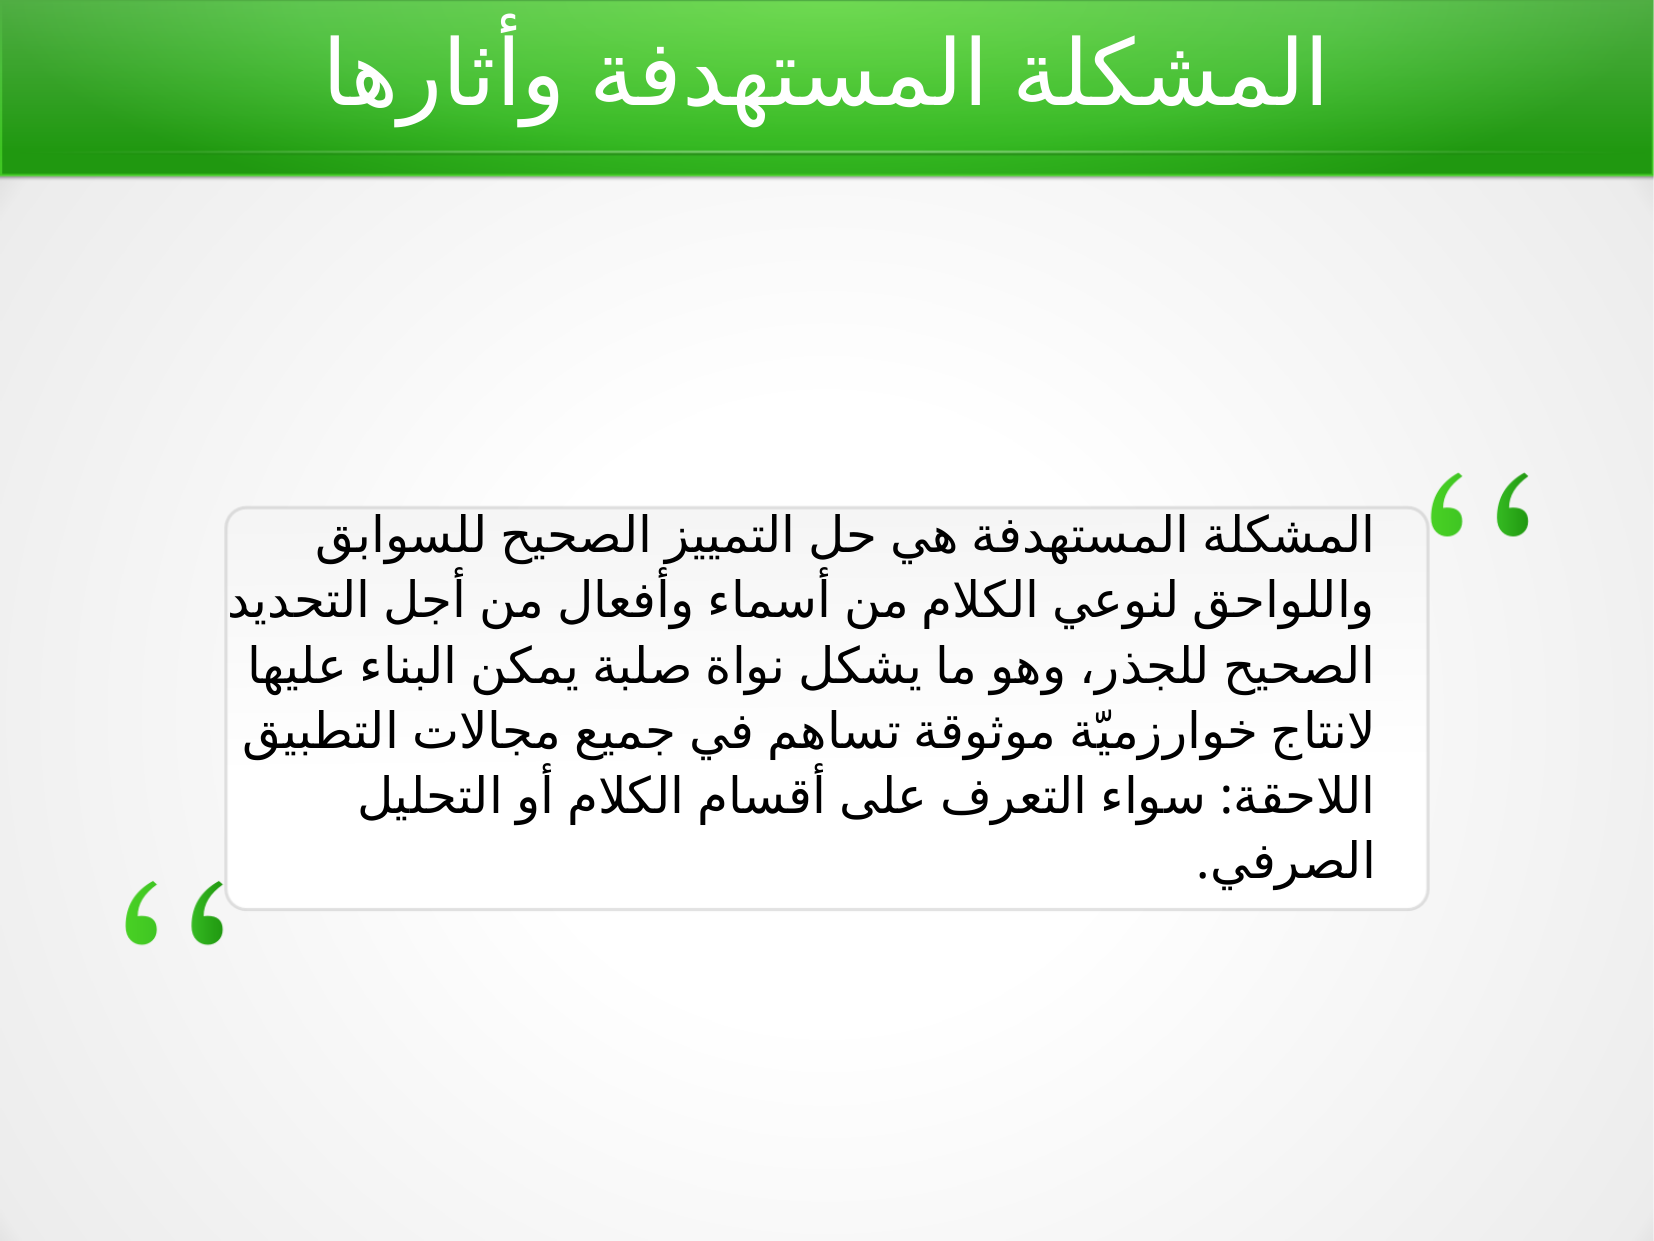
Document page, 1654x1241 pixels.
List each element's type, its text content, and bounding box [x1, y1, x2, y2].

picture [0, 0, 1654, 1241]
title المشكلة المستهدفة وأثارها [82, 11, 1571, 154]
list المشكلة المستهدفة هي حل التمييز الصحيح للسوابق واللواحق لنوعي الكلام من أسماء وأفعال من أجل التحديد الصحيح للجذر، وهو ما يشكل نواة صلبة يمكن البناء عليها لانتاج خوارزميّة موثوقة تساهم في جميع مجالات التطبيق اللاحقة: سواء التعرف على أقسام الكلام أو التحليل الصرفي. [224, 507, 1430, 910]
